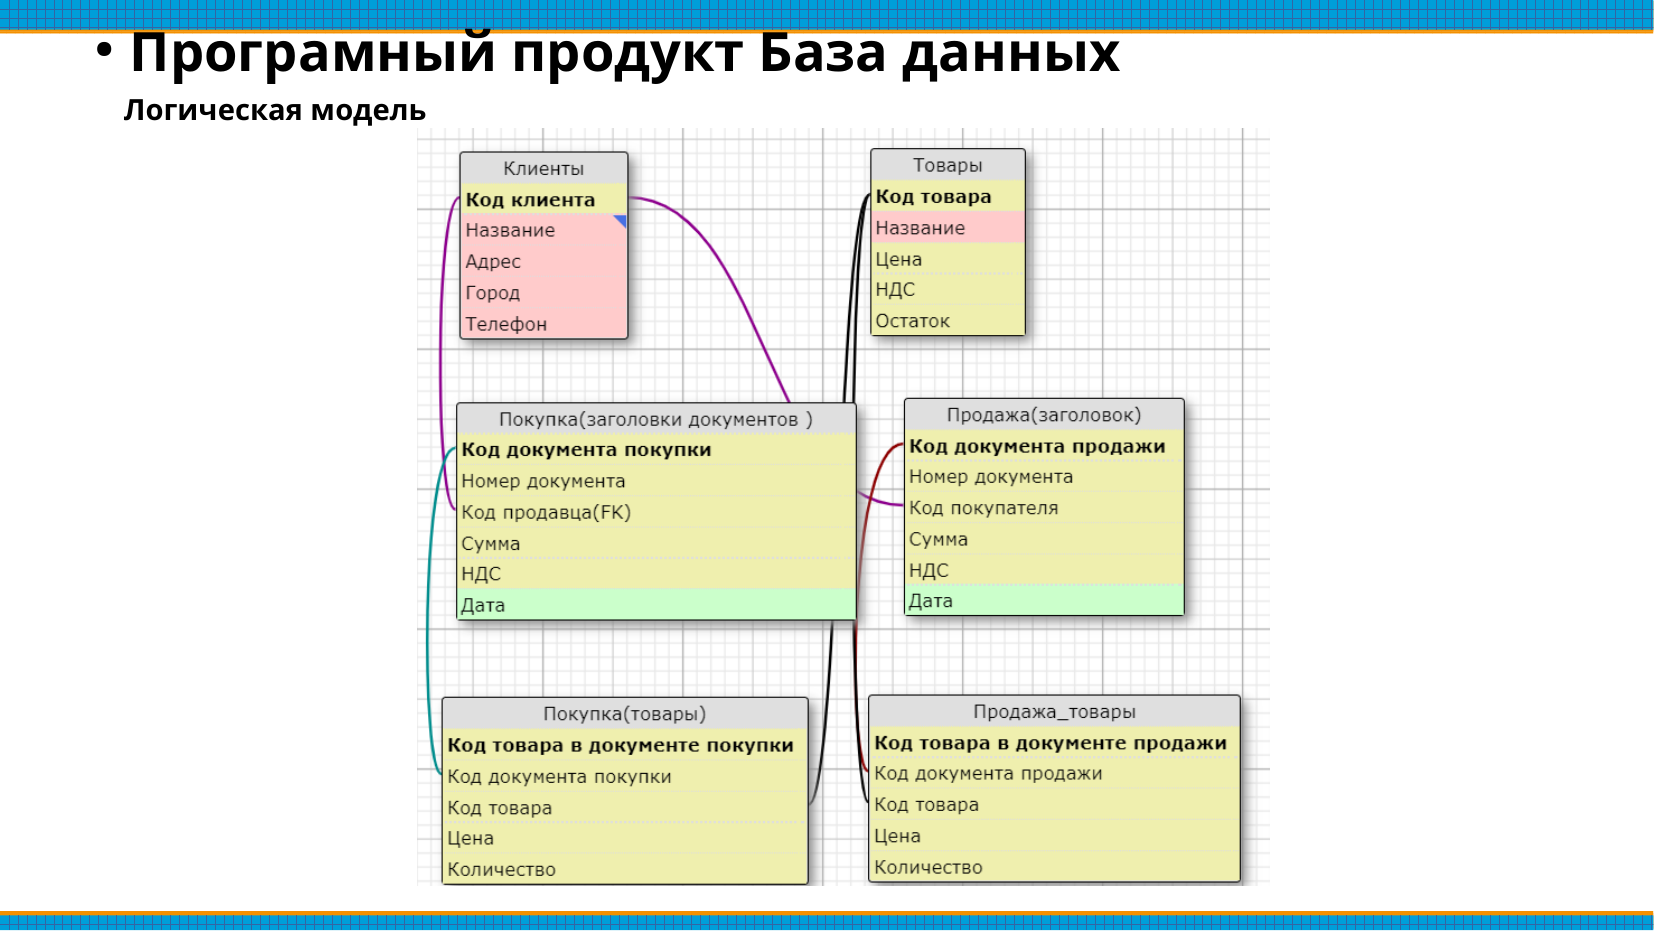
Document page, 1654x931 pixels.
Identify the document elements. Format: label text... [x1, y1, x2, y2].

text_box Логическая модель [118, 62, 591, 157]
text_box Програмный продукт База данных [88, 0, 1565, 119]
picture [417, 128, 1270, 886]
